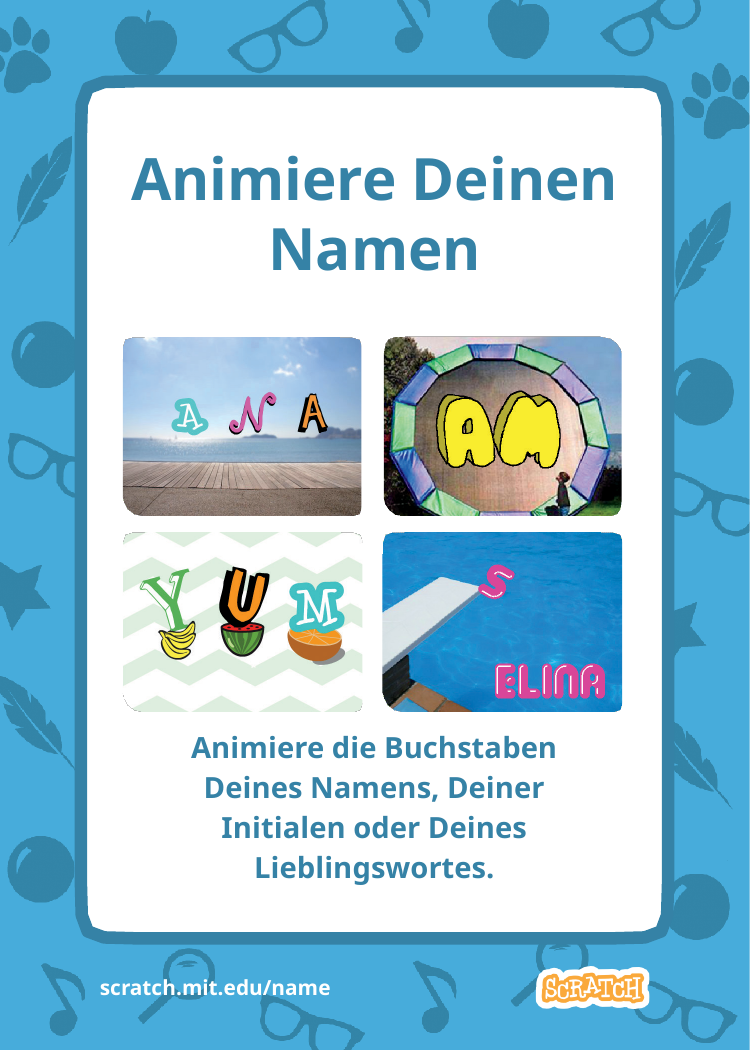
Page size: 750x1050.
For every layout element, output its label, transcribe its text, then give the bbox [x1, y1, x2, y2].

text_box Animiere Deinen Namen [126, 142, 624, 318]
text_box scratch.mit.edu/name [97, 974, 331, 1000]
text_box Animiere die Buchstaben Deines Namens, Deiner Initialen oder Deines Lieblingswortes. [156, 723, 593, 829]
text_box [0, 0, 750, 1050]
